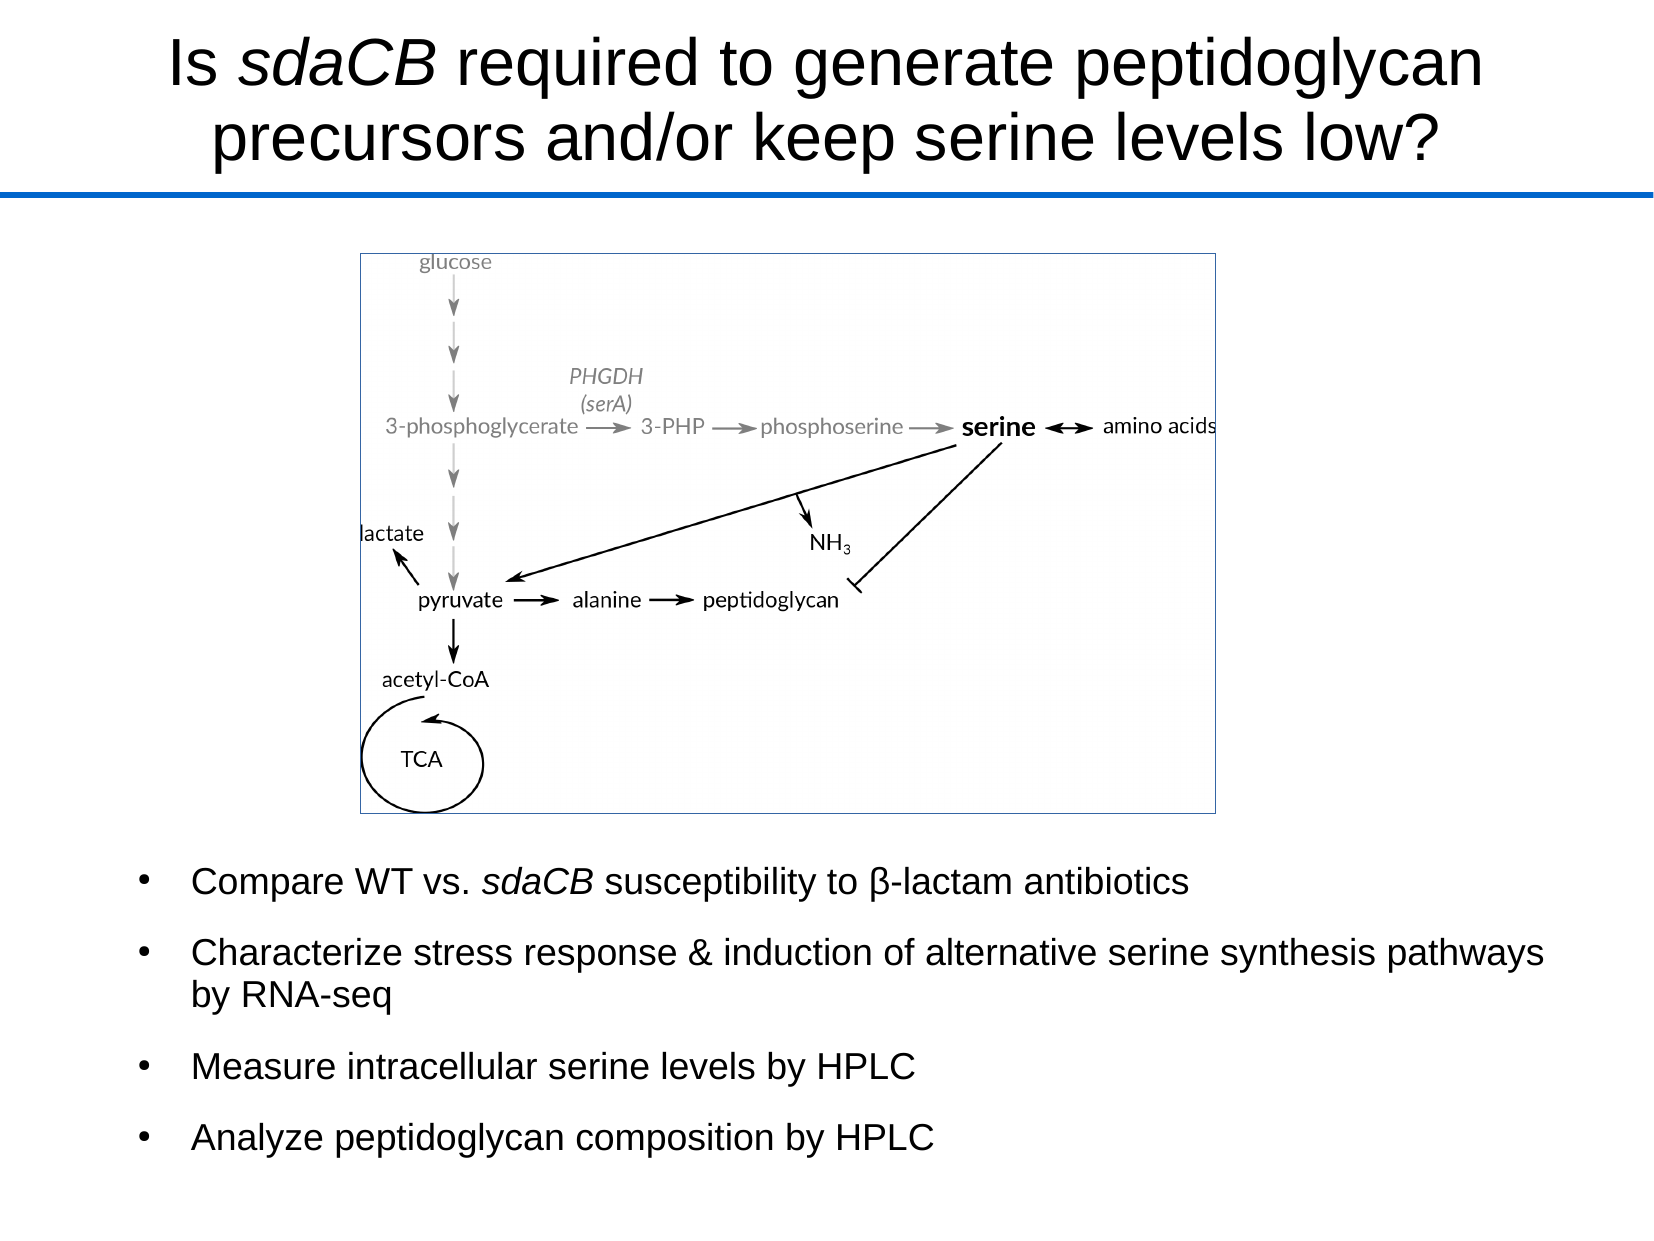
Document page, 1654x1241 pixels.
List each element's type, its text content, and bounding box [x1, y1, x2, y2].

title Is sdaCB required to generate peptidoglycan precursors and/or keep serine levels low? [82, 0, 1571, 192]
title Is sdaCB required to generate peptidoglycan precursors and/or keep serine levels low? [82, 198, 1571, 204]
picture [360, 253, 1216, 814]
list Compare WT vs. sdaCB susceptibility to β-lactam antibiotics Characterize stress response & induction of alternative serine synthesis pathways by RNA-seq Measure intracellular serine levels by HPLC Analyze peptidoglycan composition by HPLC [120, 860, 1588, 1165]
